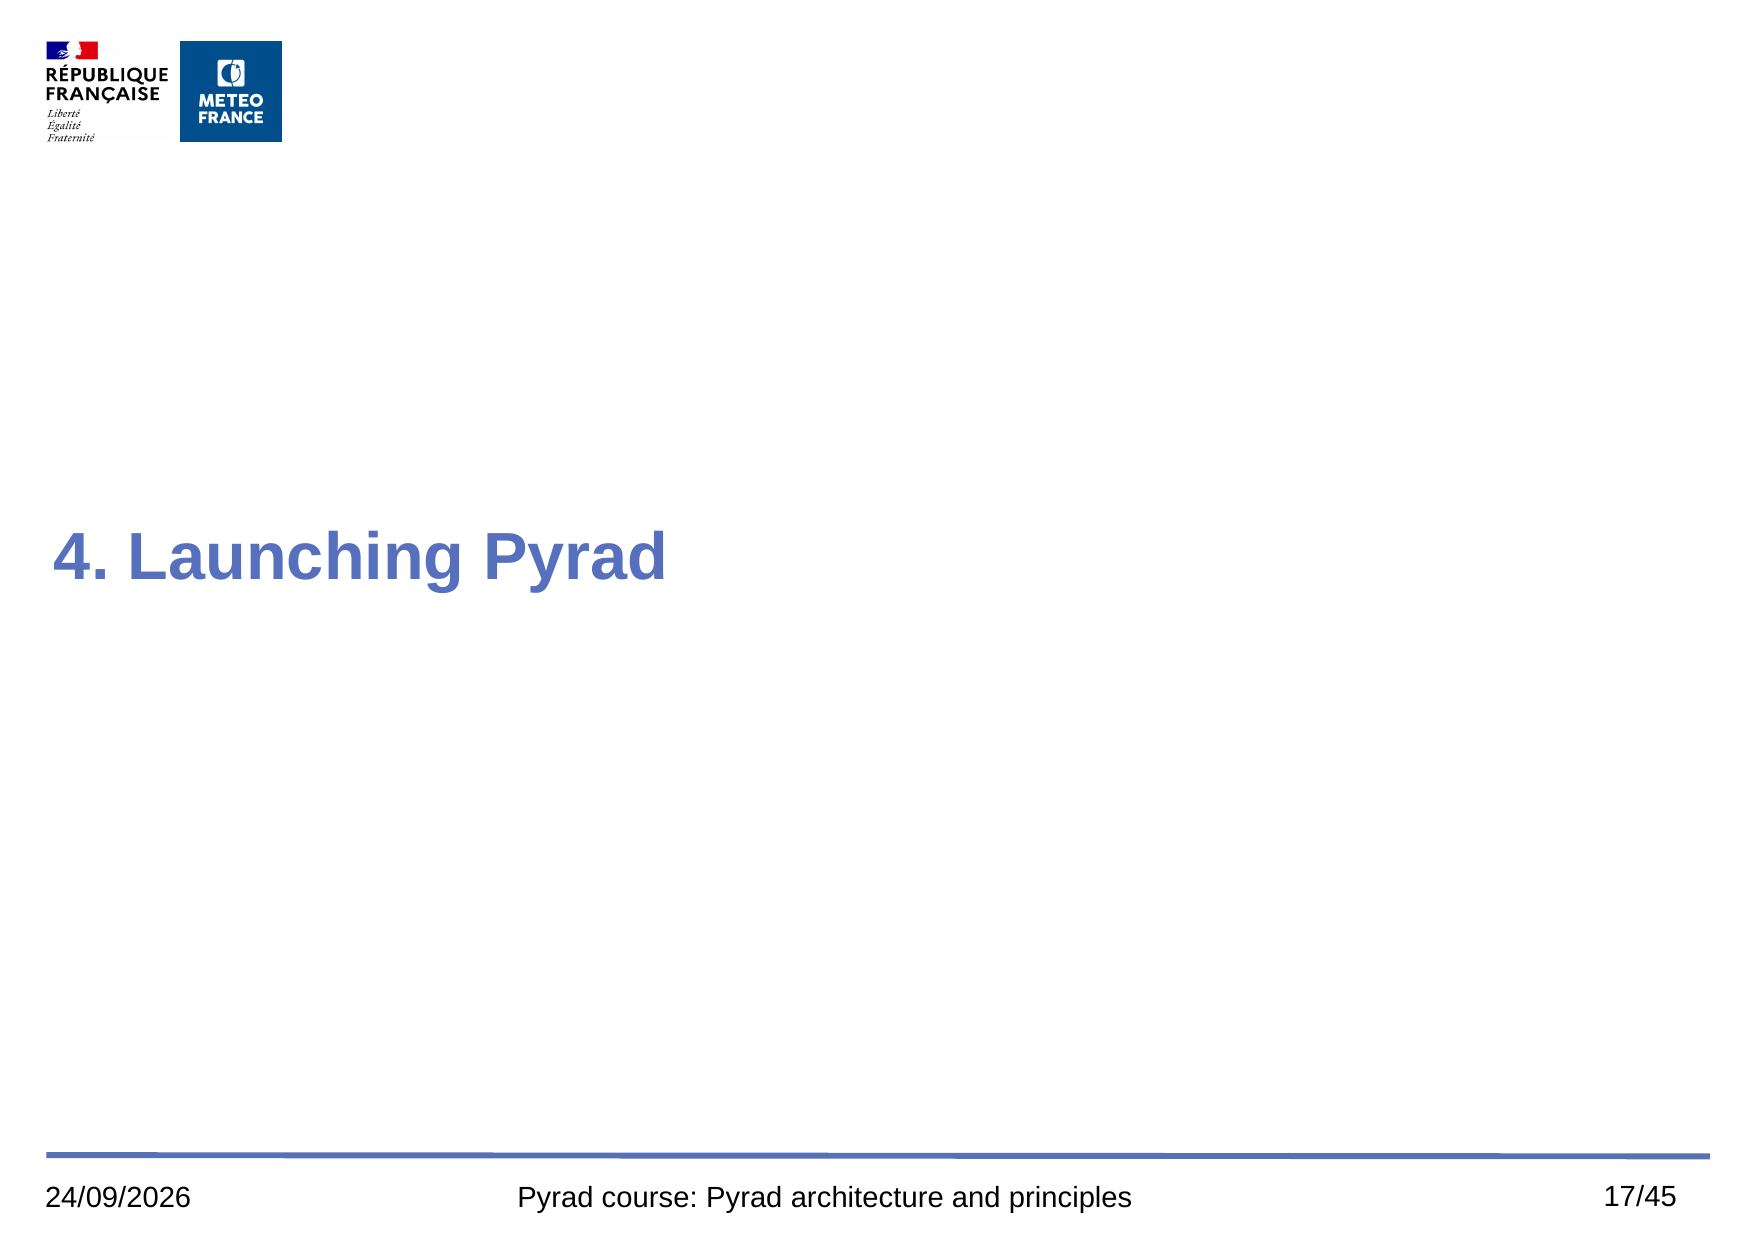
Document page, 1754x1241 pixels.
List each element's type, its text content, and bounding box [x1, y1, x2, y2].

picture [46, 41, 172, 142]
subtitle 4. Launching Pyrad [53, 321, 1440, 791]
picture [180, 41, 282, 142]
